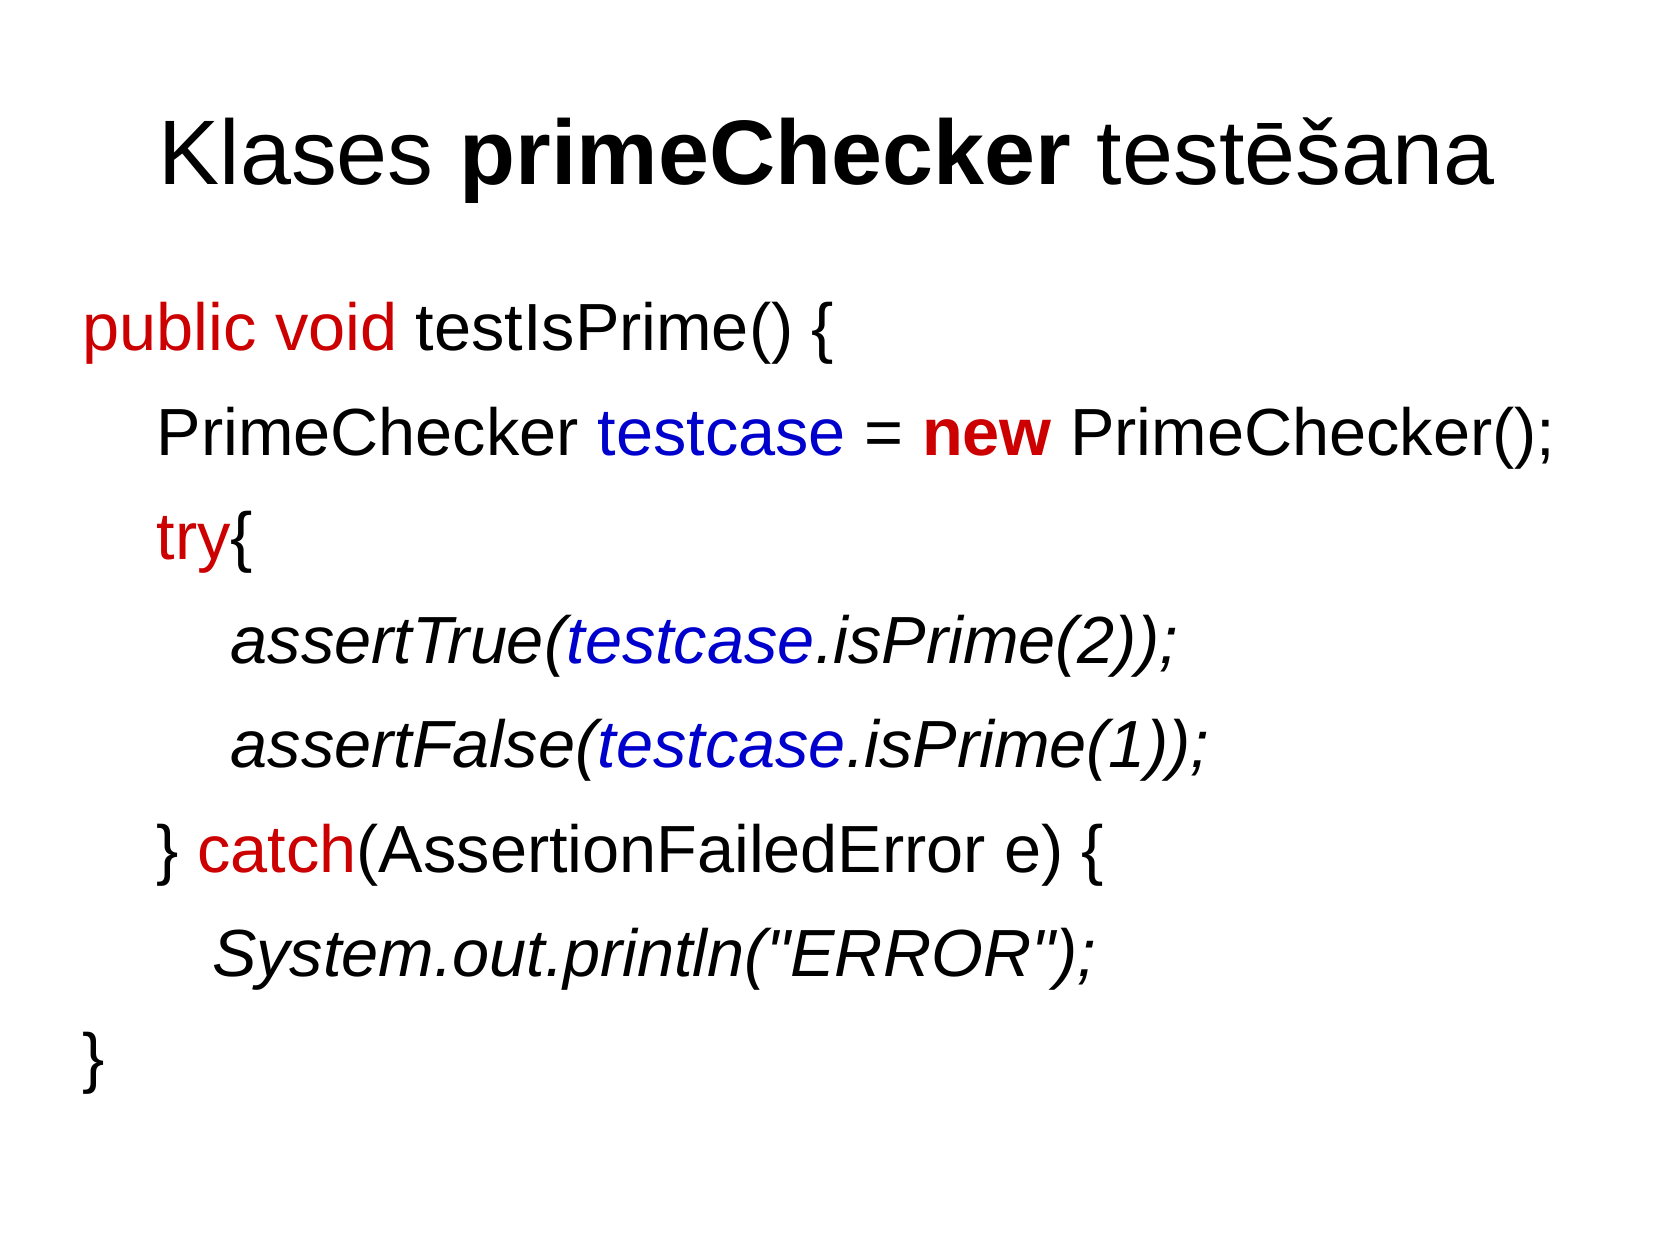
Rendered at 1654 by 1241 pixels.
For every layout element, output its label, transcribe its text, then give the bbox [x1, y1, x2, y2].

title Klases primeChecker testēšana [82, 49, 1571, 257]
list public void testIsPrime() { PrimeChecker testcase = new PrimeChecker(); try{ assertTrue(testcase.isPrime(2)); assertFalse(testcase.isPrime(1)); } catch(AssertionFailedError e) { System.out.println("ERROR"); } [82, 290, 1571, 1156]
